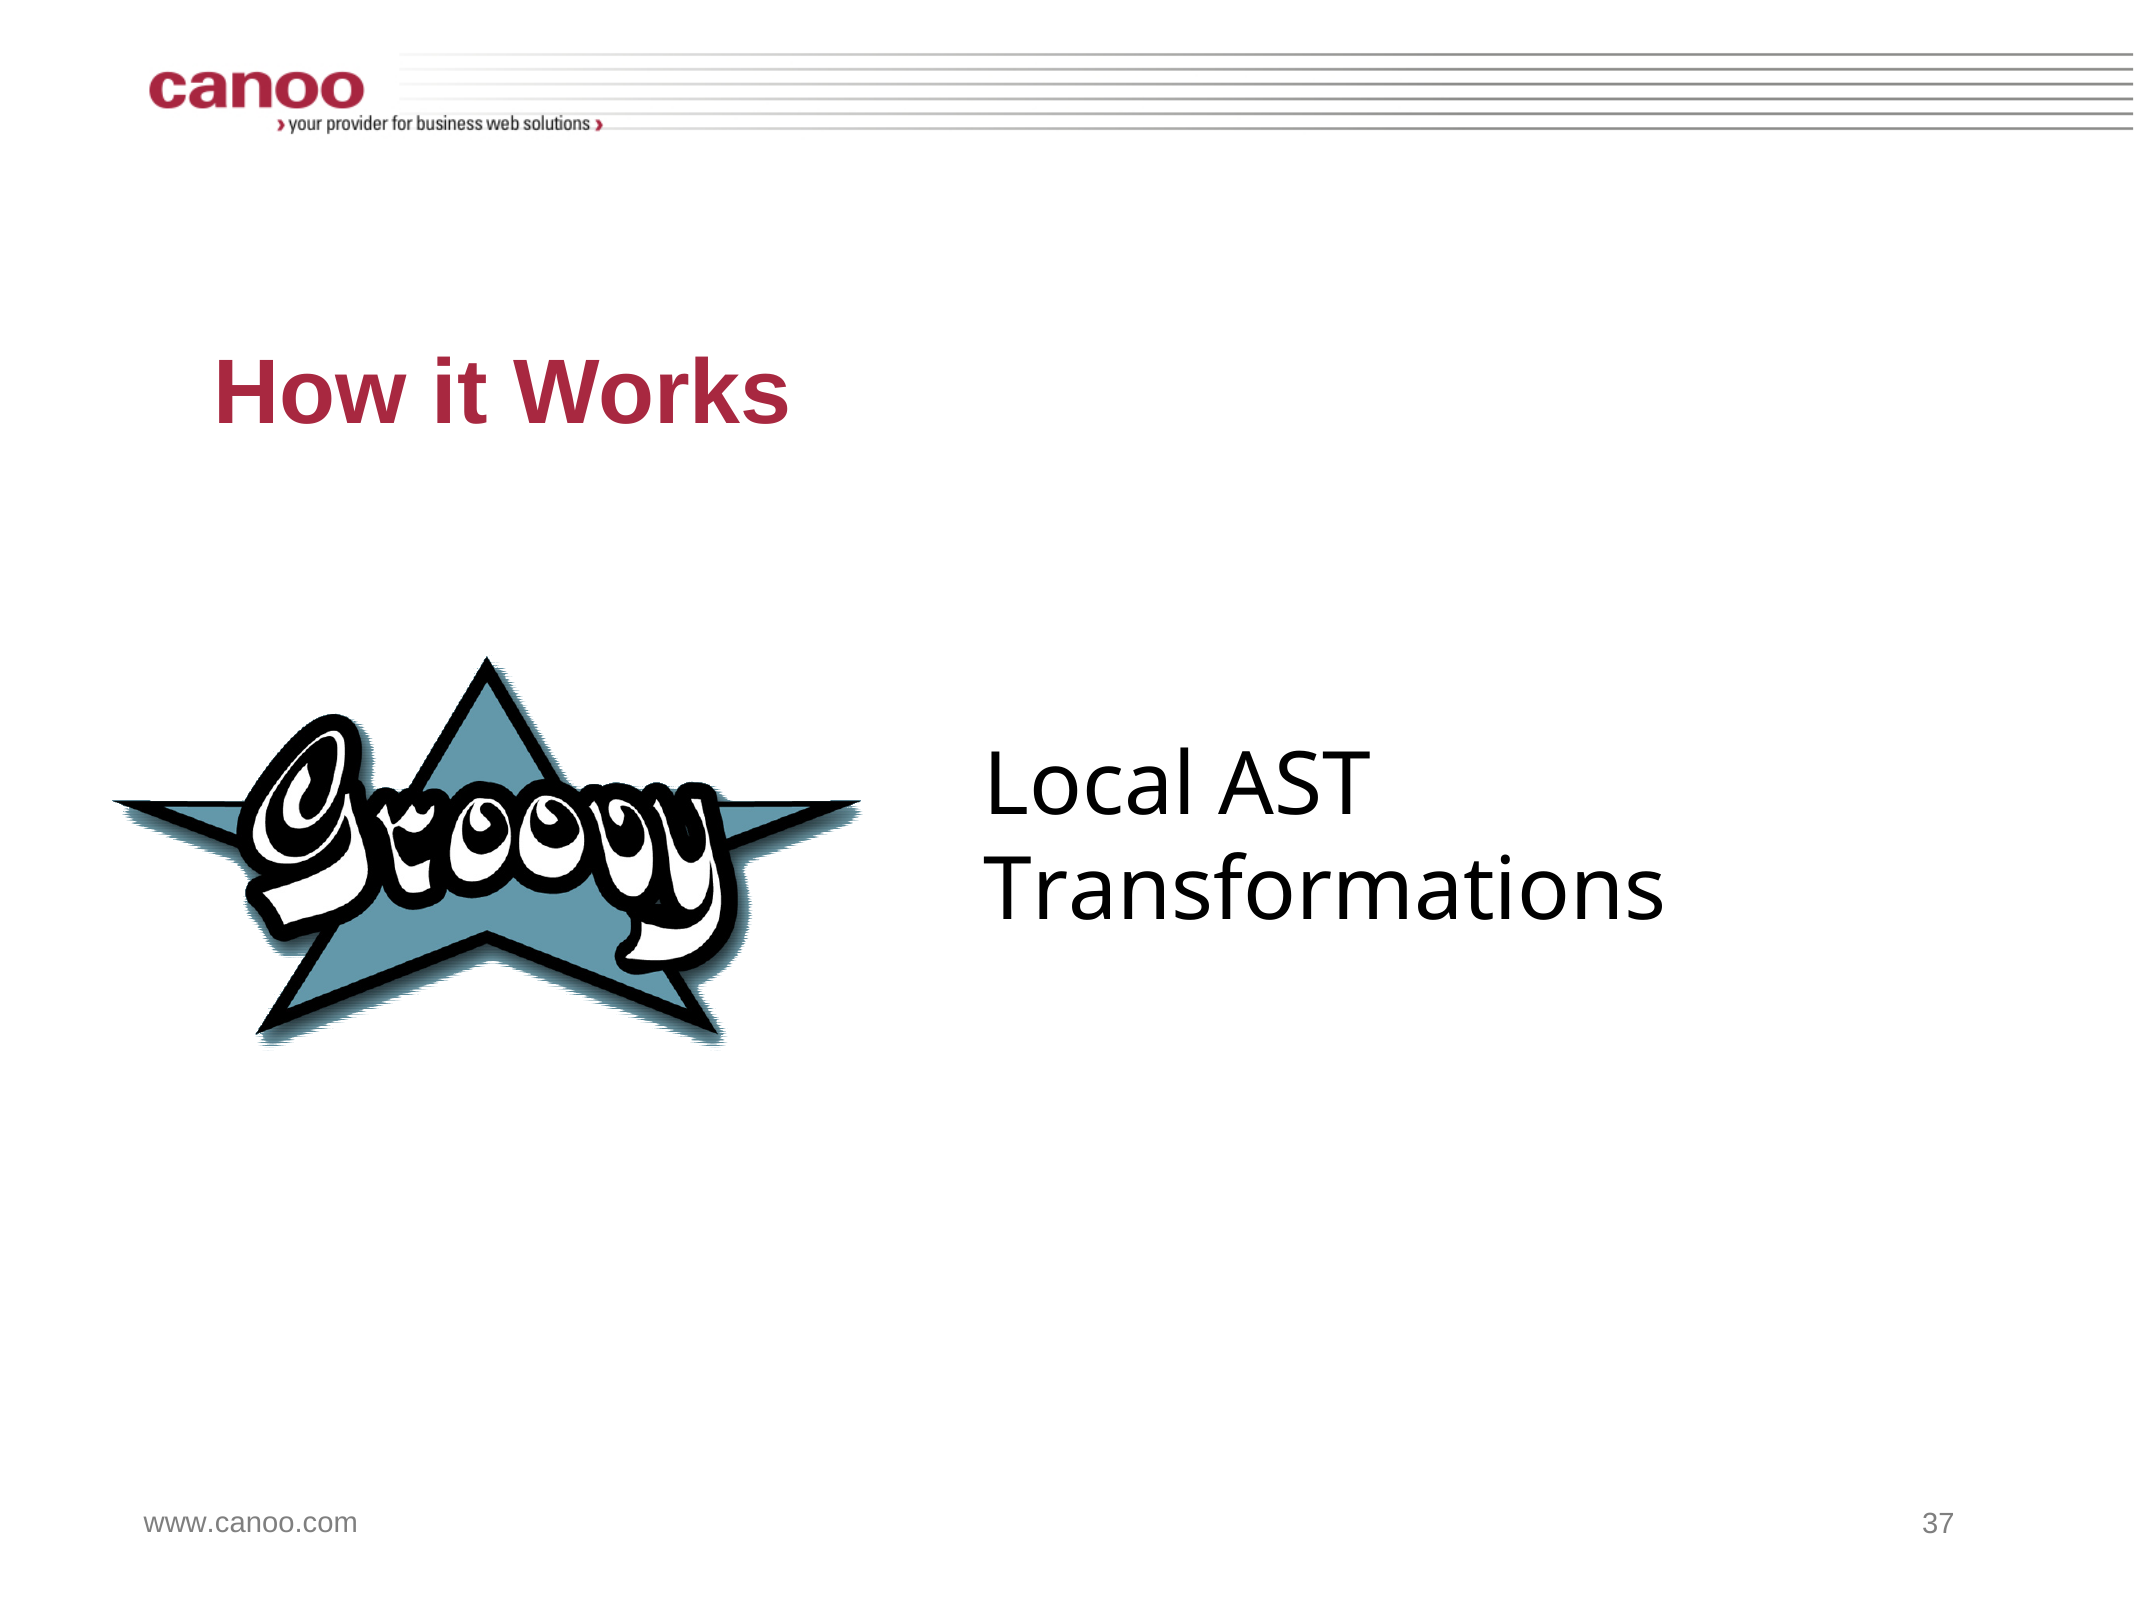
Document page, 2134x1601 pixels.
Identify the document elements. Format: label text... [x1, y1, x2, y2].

picture [112, 655, 863, 1051]
picture [0, 21, 2134, 188]
text_box <number> [1912, 1496, 1965, 1547]
text_box Local AST Transformations [968, 719, 2057, 1090]
title How it Works [204, 220, 2020, 451]
